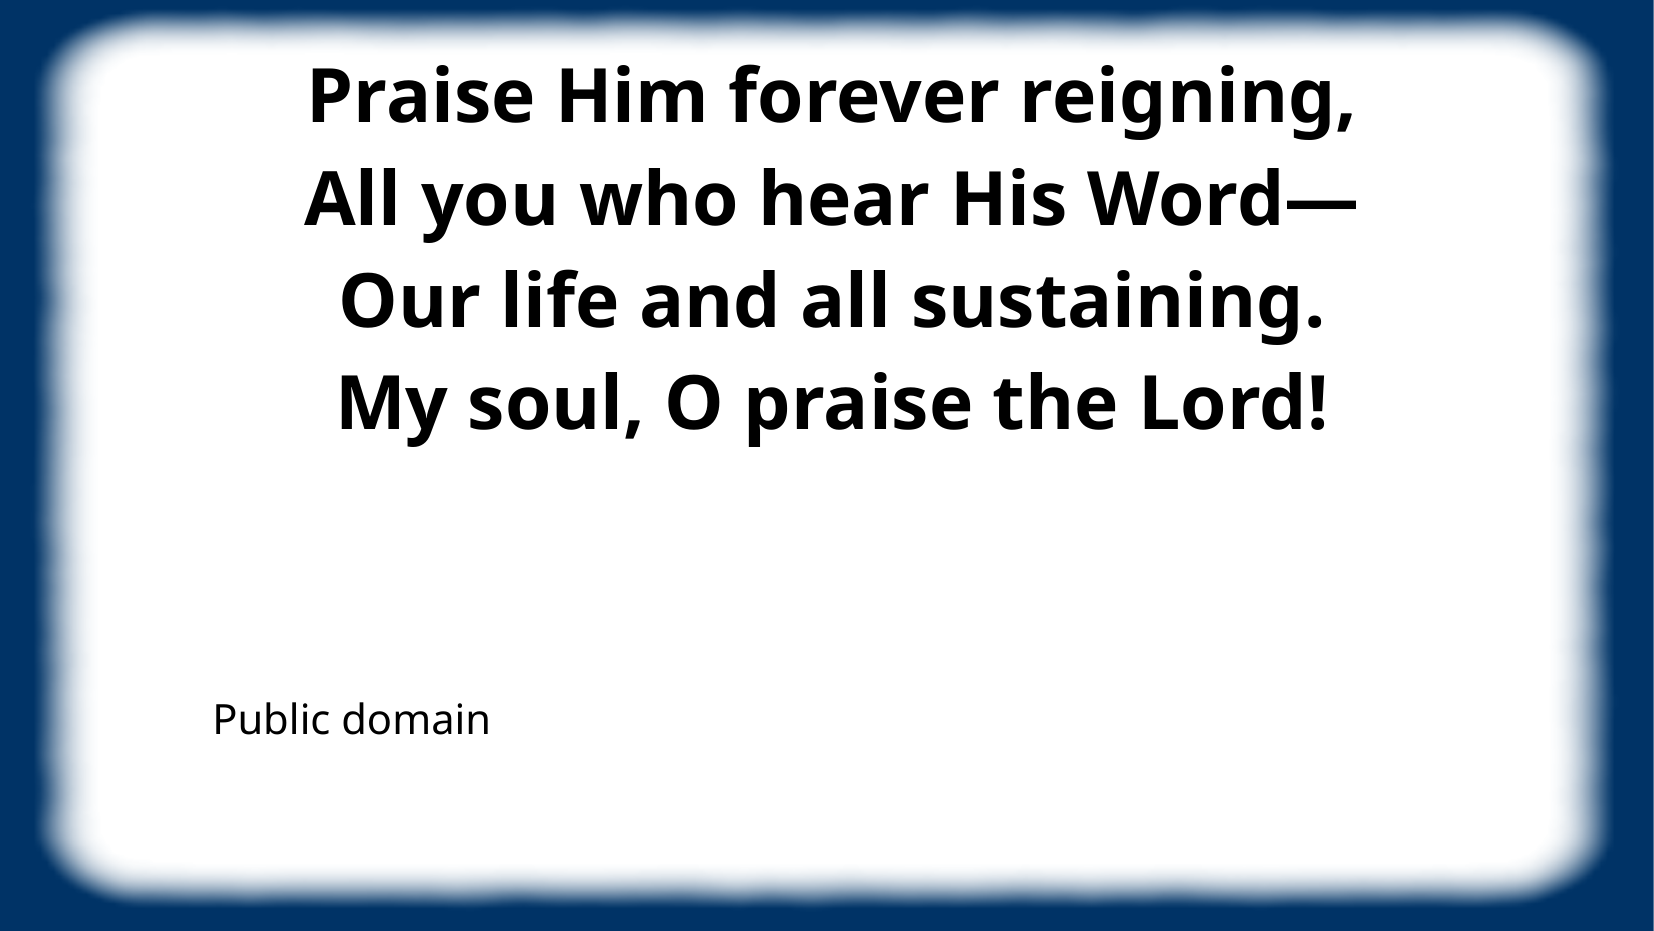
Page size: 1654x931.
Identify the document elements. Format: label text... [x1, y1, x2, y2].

text_box Praise Him forever reigning, All you who hear His Word— Our life and all sustaining. My soul, O praise the Lord! Public domain [90, 35, 1576, 751]
picture [0, 0, 1654, 931]
